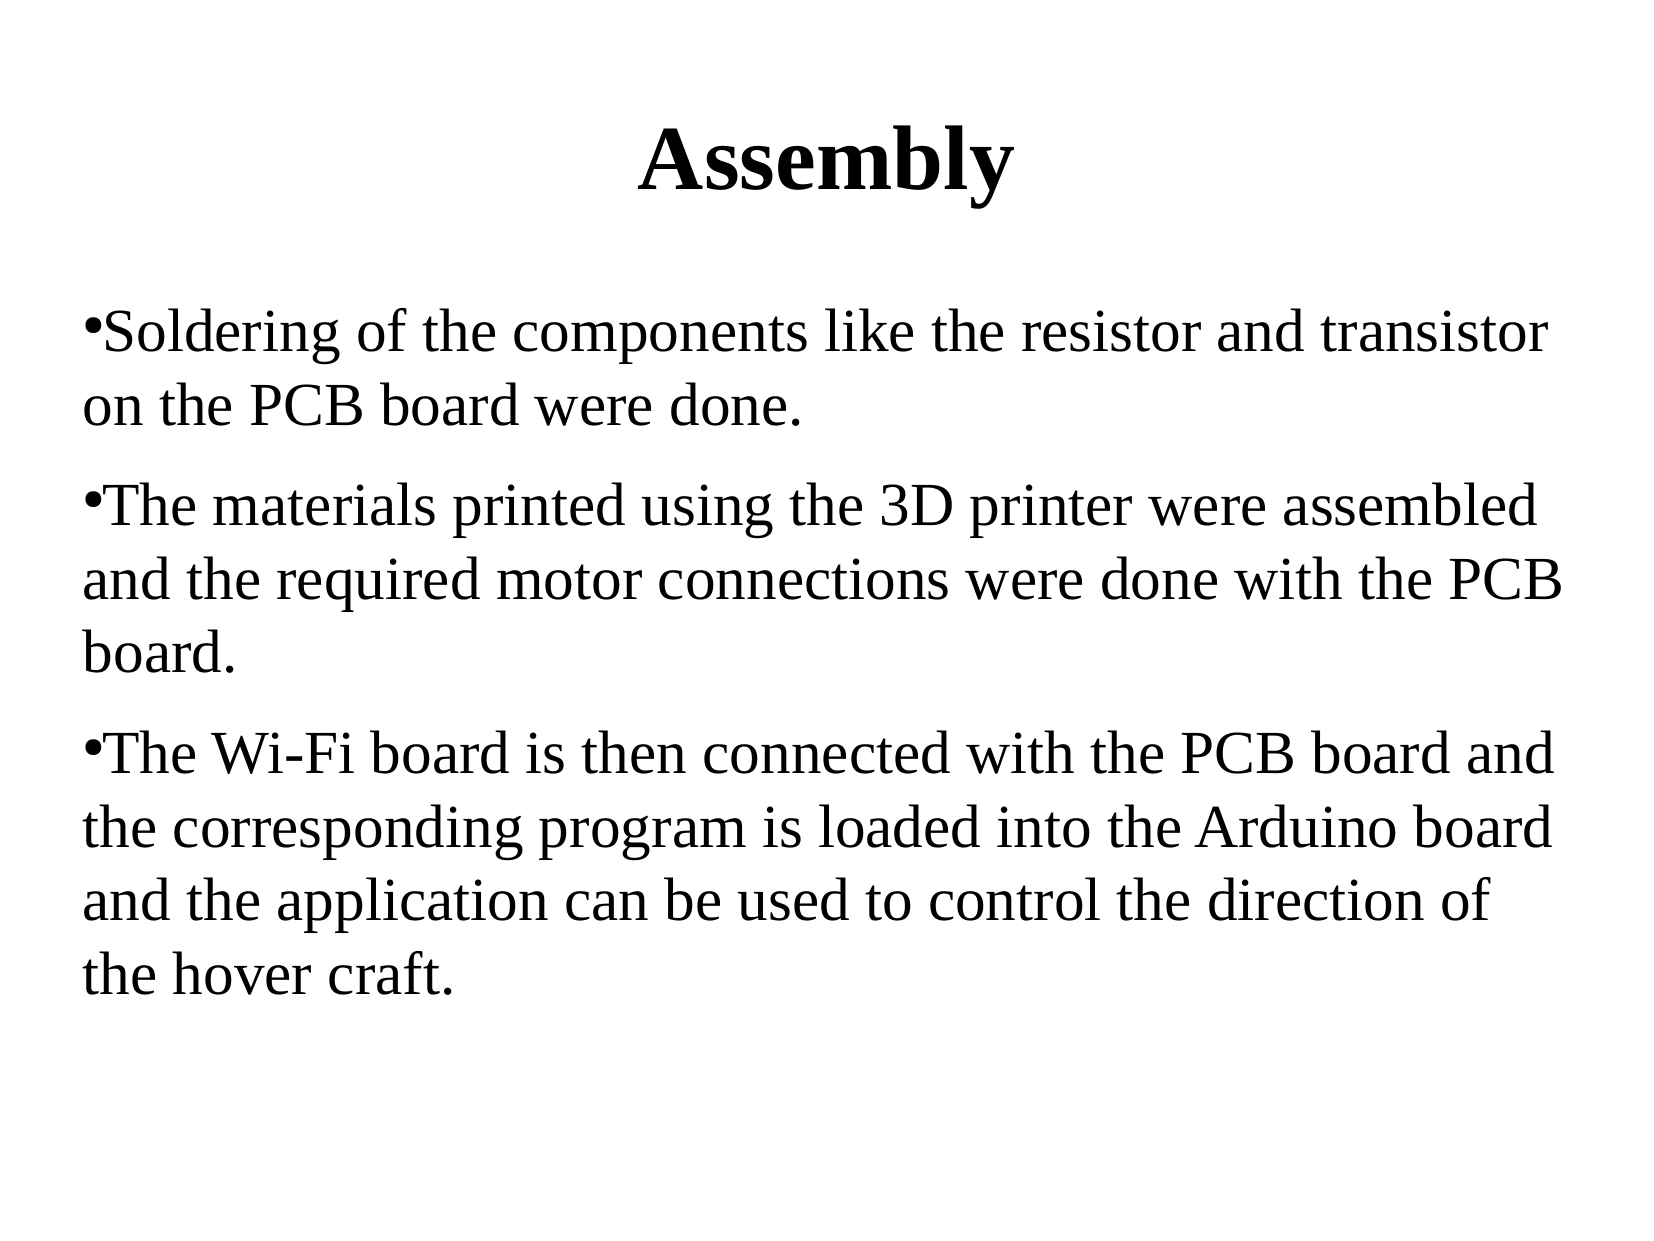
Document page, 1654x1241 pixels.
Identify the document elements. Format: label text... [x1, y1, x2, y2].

list Soldering of the components like the resistor and transistor on the PCB board were done. The materials printed using the 3D printer were assembled and the required motor connections were done with the PCB board. The Wi-Fi board is then connected with the PCB board and the corresponding program is loaded into the Arduino board and the application can be used to control the direction of the hover craft. [82, 290, 1571, 1010]
title Assembly [82, 49, 1571, 257]
